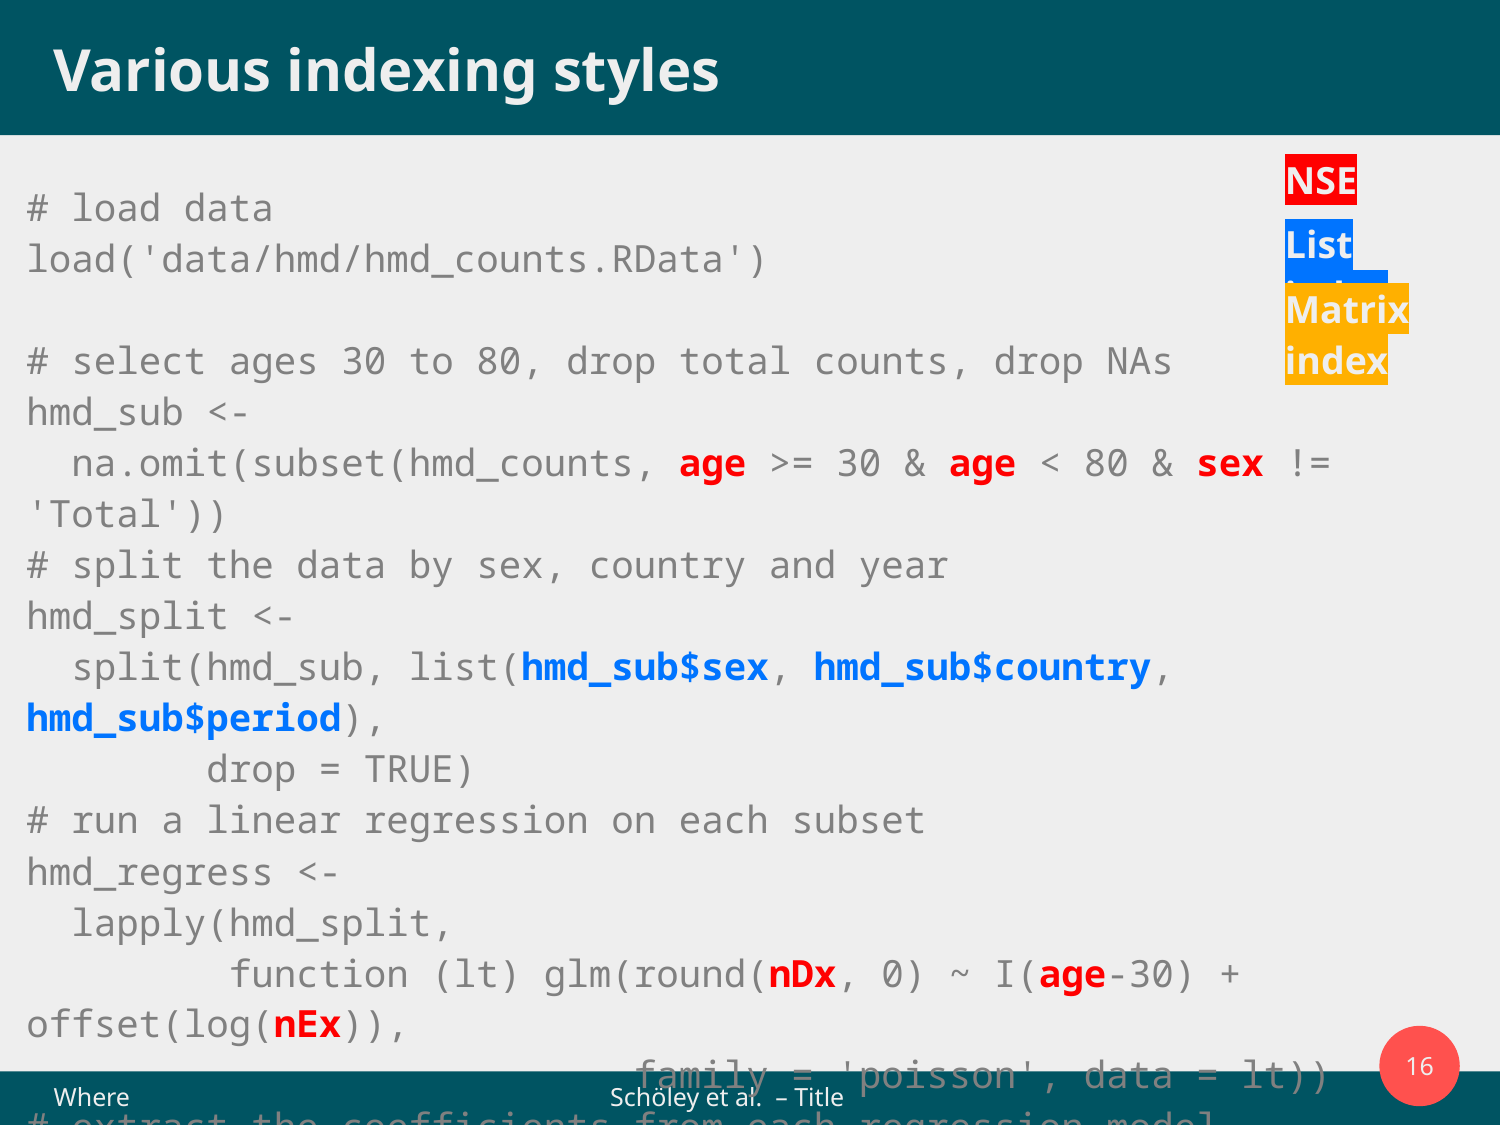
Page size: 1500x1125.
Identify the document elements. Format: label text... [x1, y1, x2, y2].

text_box # load data load('data/hmd/hmd_counts.RData') # select ages 30 to 80, drop total counts, drop NAs hmd_sub <- na.omit(subset(hmd_counts, age >= 30 & age < 80 & sex != 'Total')) # split the data by sex, country and year hmd_split <- split(hmd_sub, list(hmd_sub$sex, hmd_sub$country, hmd_sub$period), drop = TRUE) # run a linear regression on each subset hmd_regress <- lapply(hmd_split, function (lt) glm(round(nDx, 0) ~ I(age-30) + offset(log(nEx)), family = 'poisson', data = lt)) # extract the coefficients from each regression model hmd_coef <- t(sapply(hmd_regress, coef)) # plot a versus b coefficients plot(x = hmd_coef[,1], y = hmd_coef[,2], main = 'Gompertz correlation', xlab = 'a', ylab = 'b') [11, 174, 1489, 1020]
title Various indexing styles [53, 0, 1447, 141]
text_box NSE [1270, 147, 1480, 211]
text_box List index [1270, 211, 1480, 275]
text_box Matrix index [1270, 275, 1500, 390]
